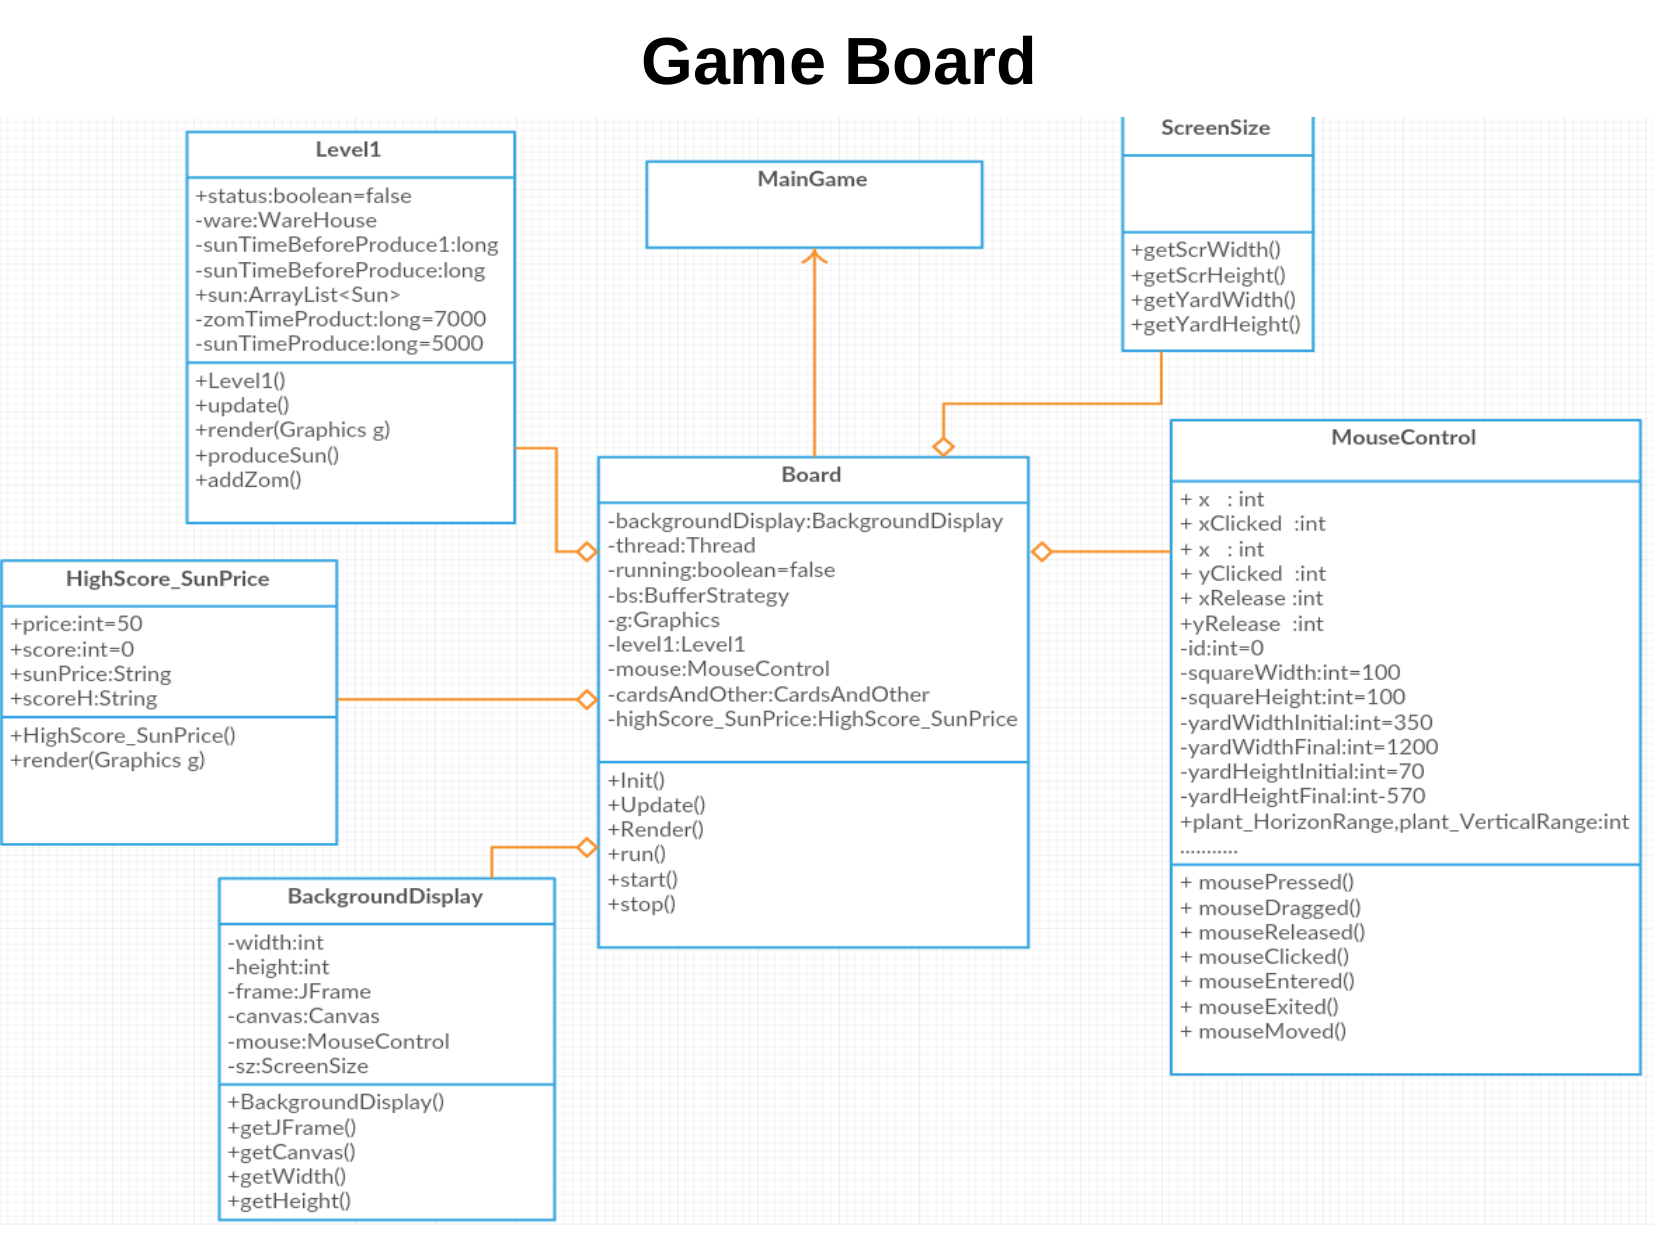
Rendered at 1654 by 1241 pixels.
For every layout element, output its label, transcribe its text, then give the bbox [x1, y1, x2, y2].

text_box Game Board [95, 17, 1584, 117]
picture [0, 117, 1654, 1225]
